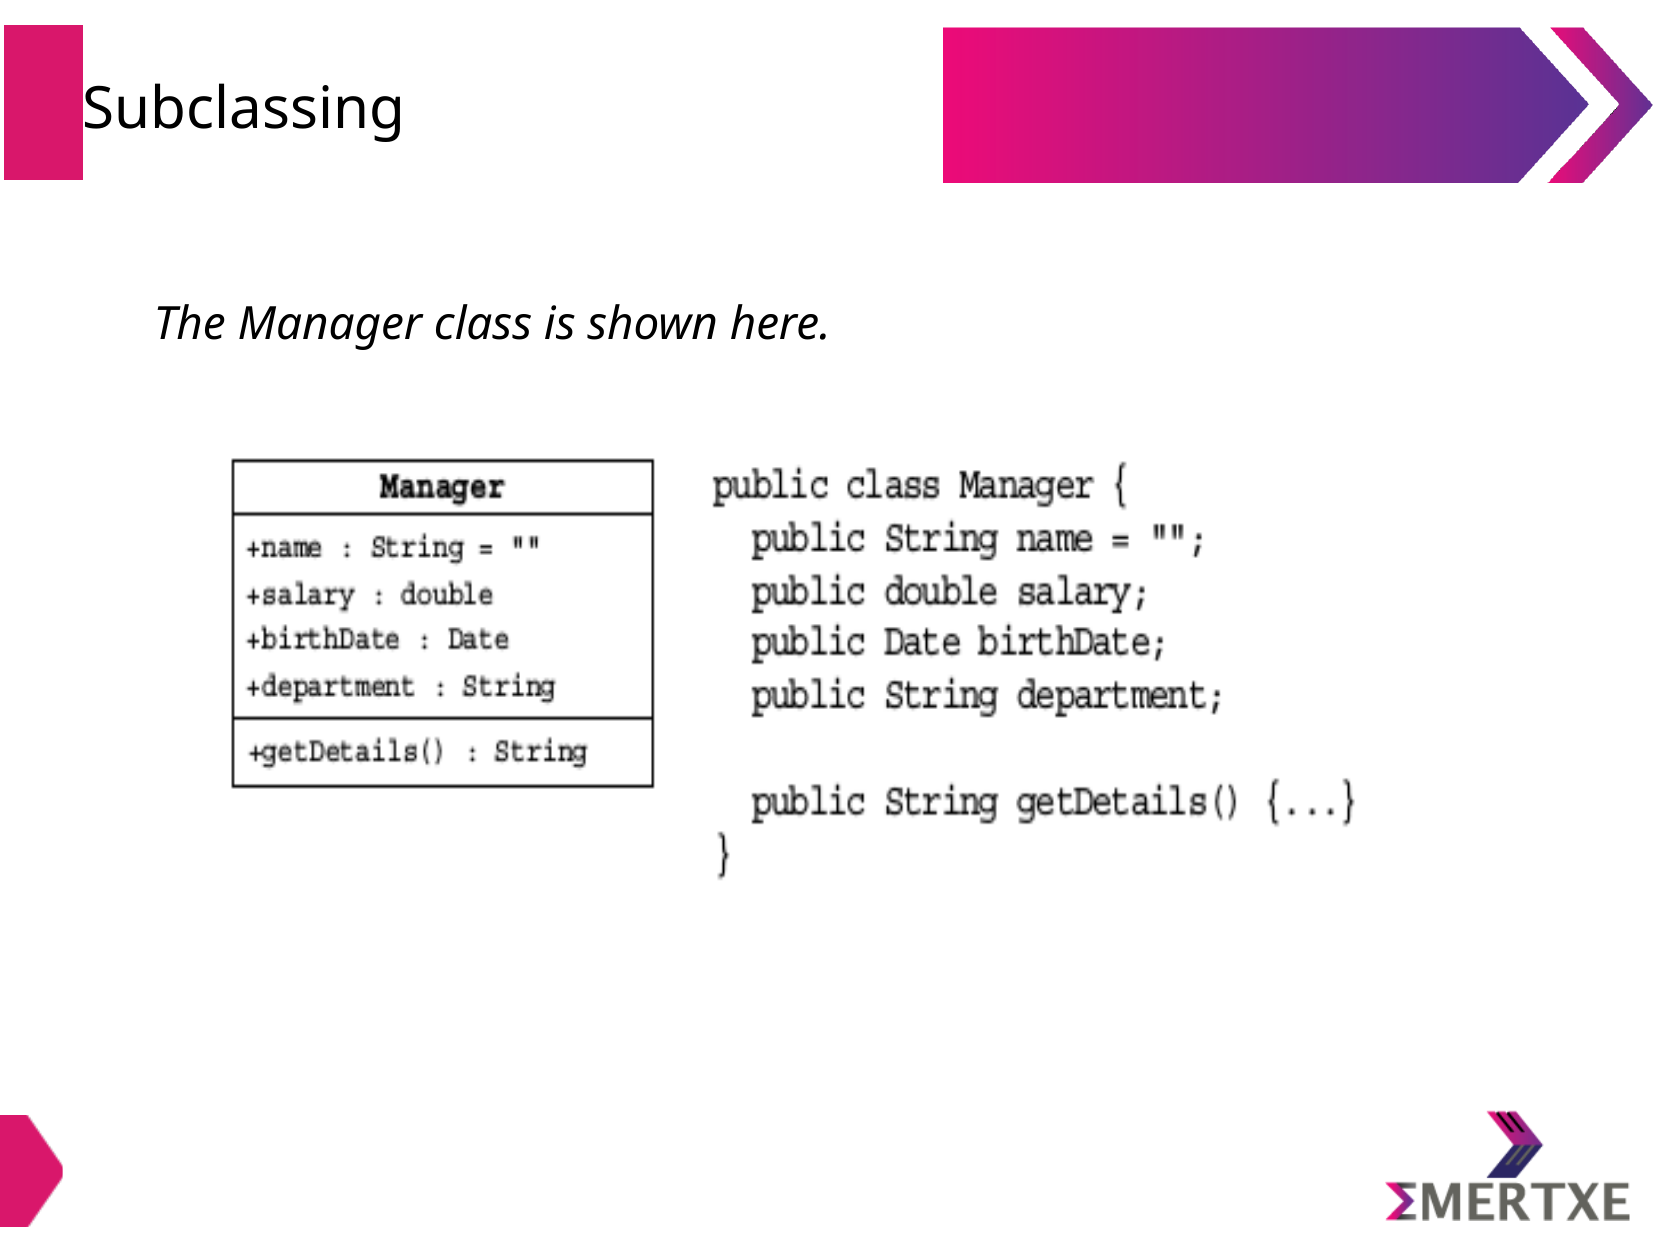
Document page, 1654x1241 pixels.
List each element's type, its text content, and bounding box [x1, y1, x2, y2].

list The Manager class is shown here. [82, 290, 1571, 1010]
picture [1385, 1107, 1631, 1221]
picture [1571, 27, 1653, 183]
picture [180, 404, 1396, 991]
title Subclassing [82, 2, 1571, 210]
